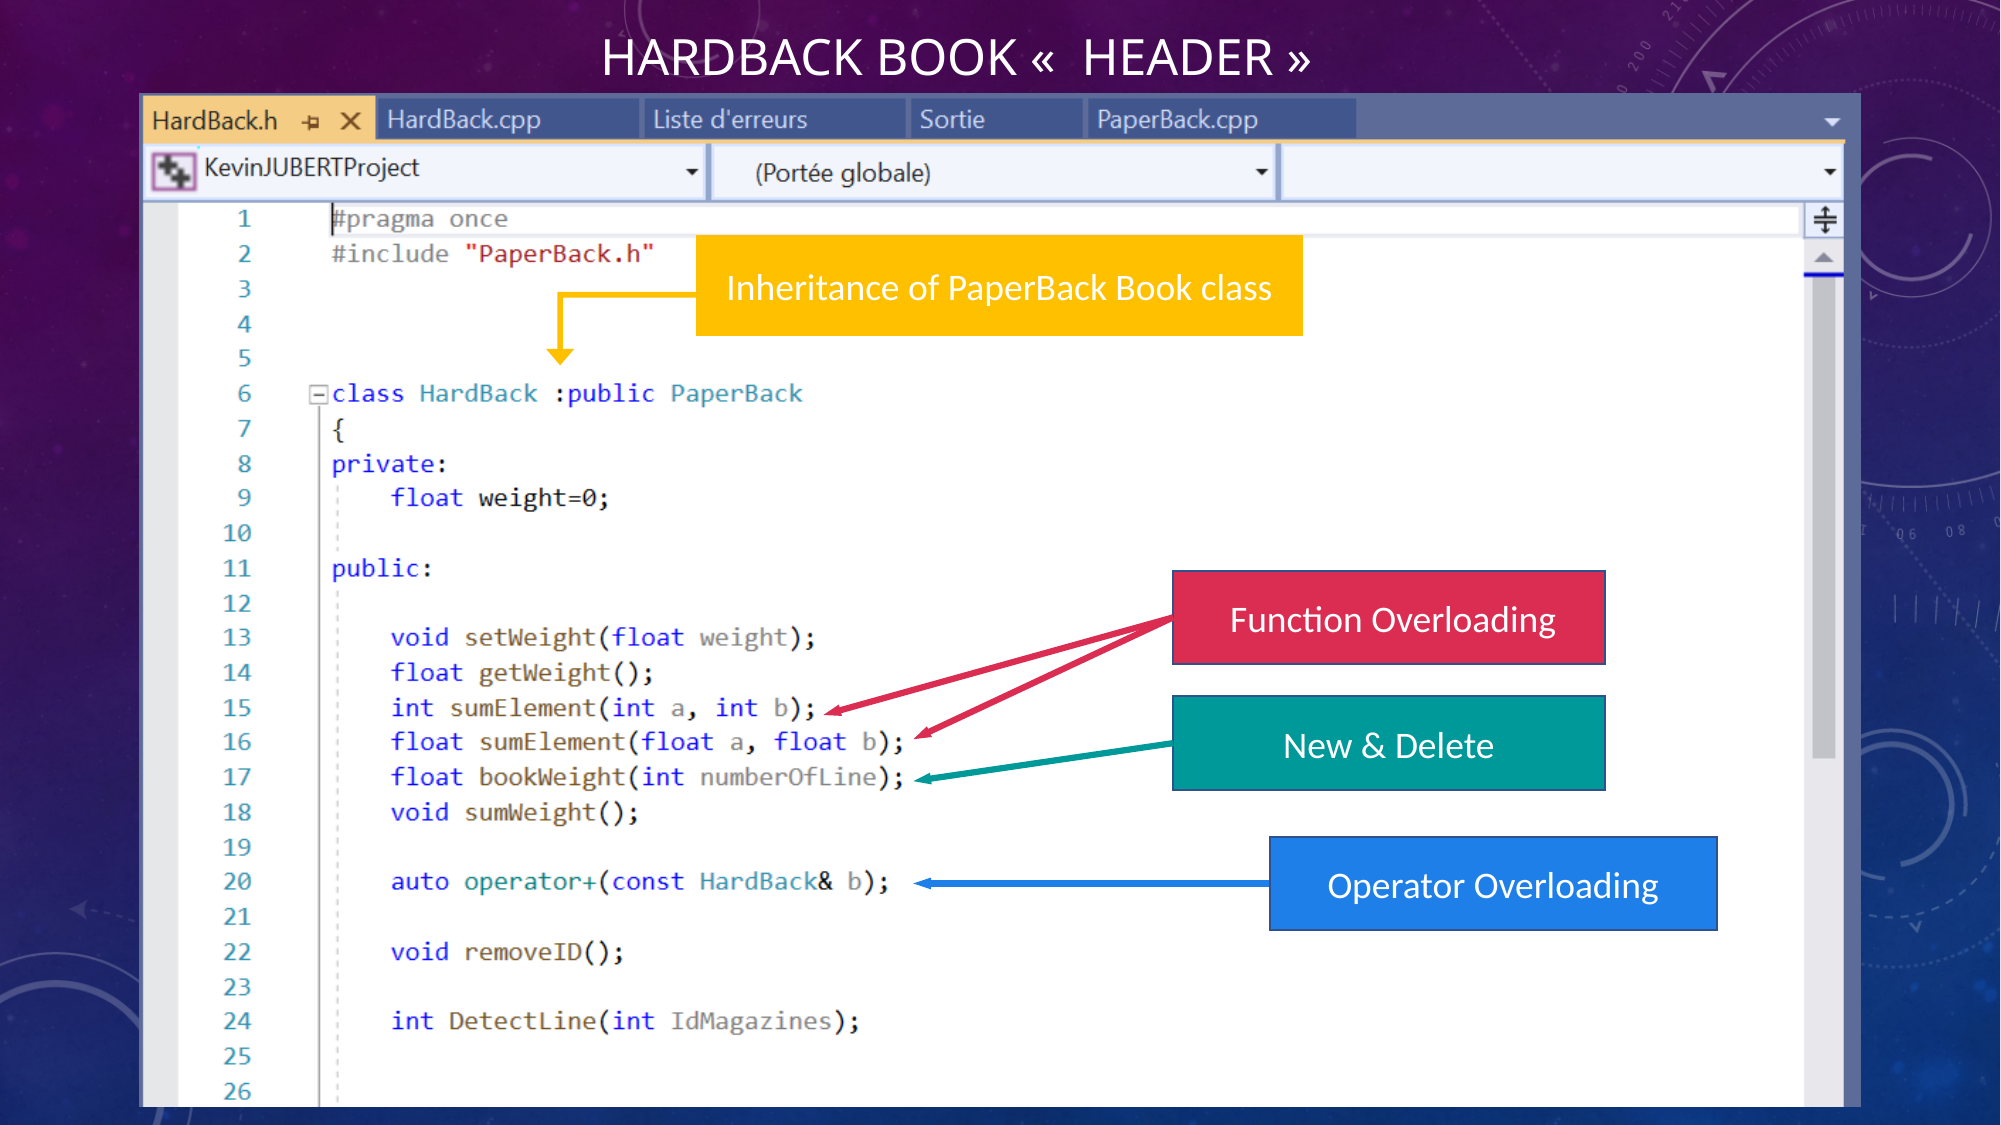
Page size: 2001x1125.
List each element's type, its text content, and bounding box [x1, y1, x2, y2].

text_box Inheritance of PaperBack Book class [697, 236, 1302, 335]
title Hardback book « header » [112, 18, 1775, 94]
text_box New & Delete [1173, 696, 1605, 790]
text_box Function Overloading [1173, 571, 1605, 664]
text_box [548, 292, 697, 364]
picture [139, 93, 1861, 1107]
text_box Operator Overloading [1270, 837, 1717, 930]
